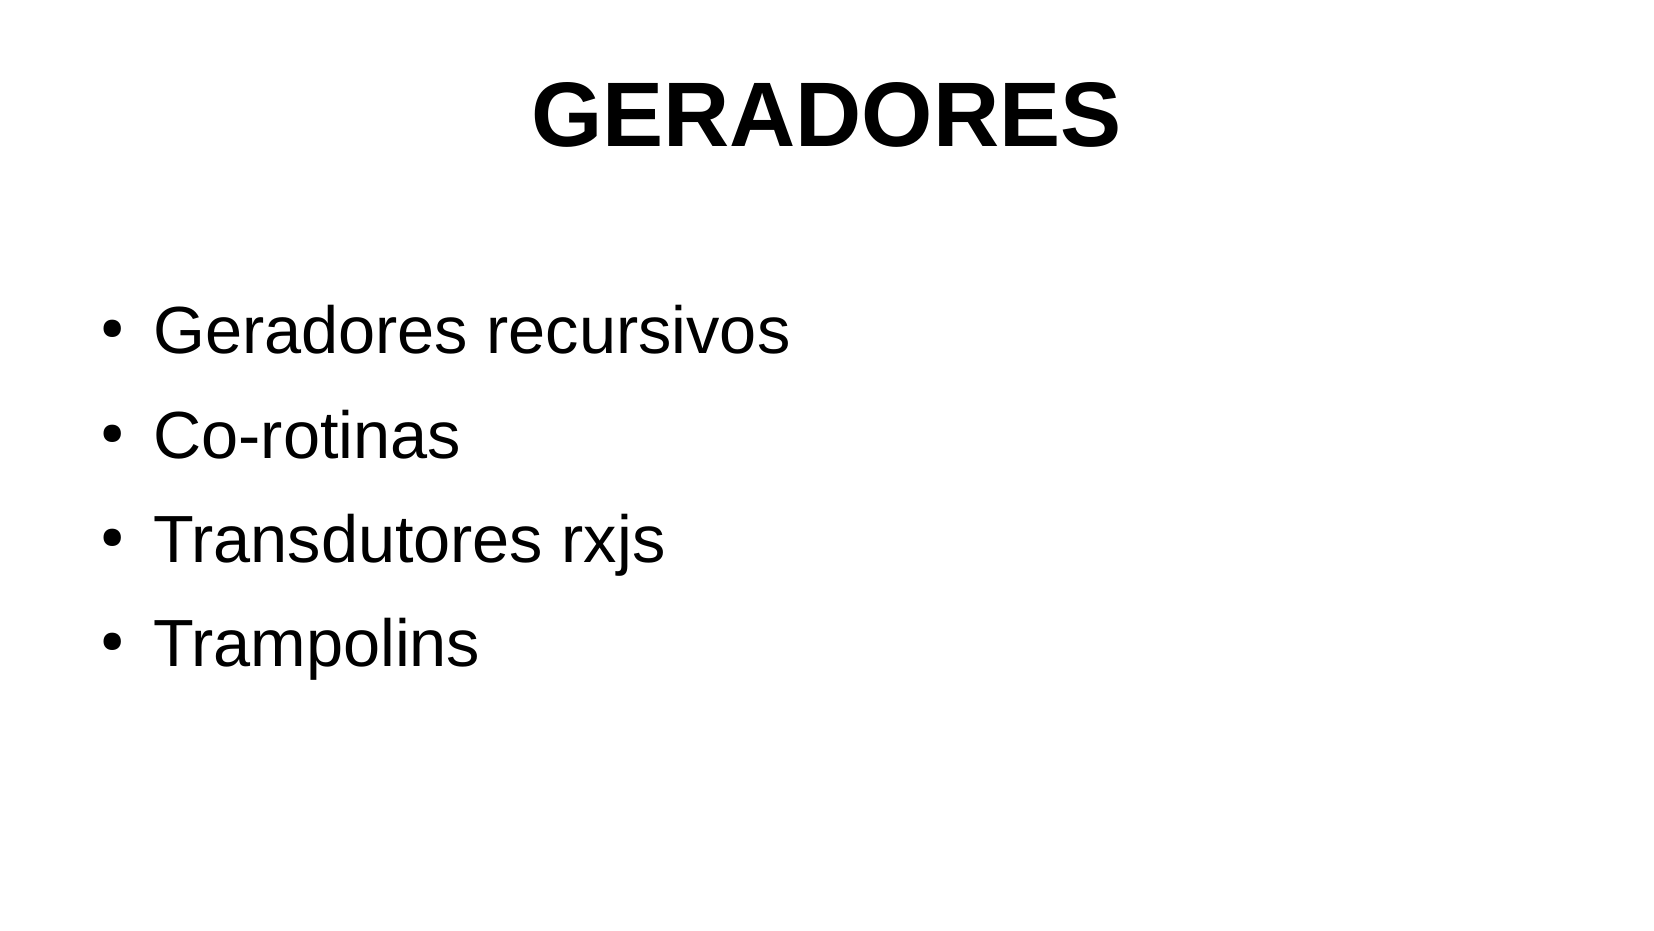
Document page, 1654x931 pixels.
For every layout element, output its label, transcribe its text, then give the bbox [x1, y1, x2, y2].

list Geradores recursivos Co-rotinas Transdutores rxjs Trampolins [82, 217, 1571, 758]
title GERADORES [82, 37, 1571, 193]
